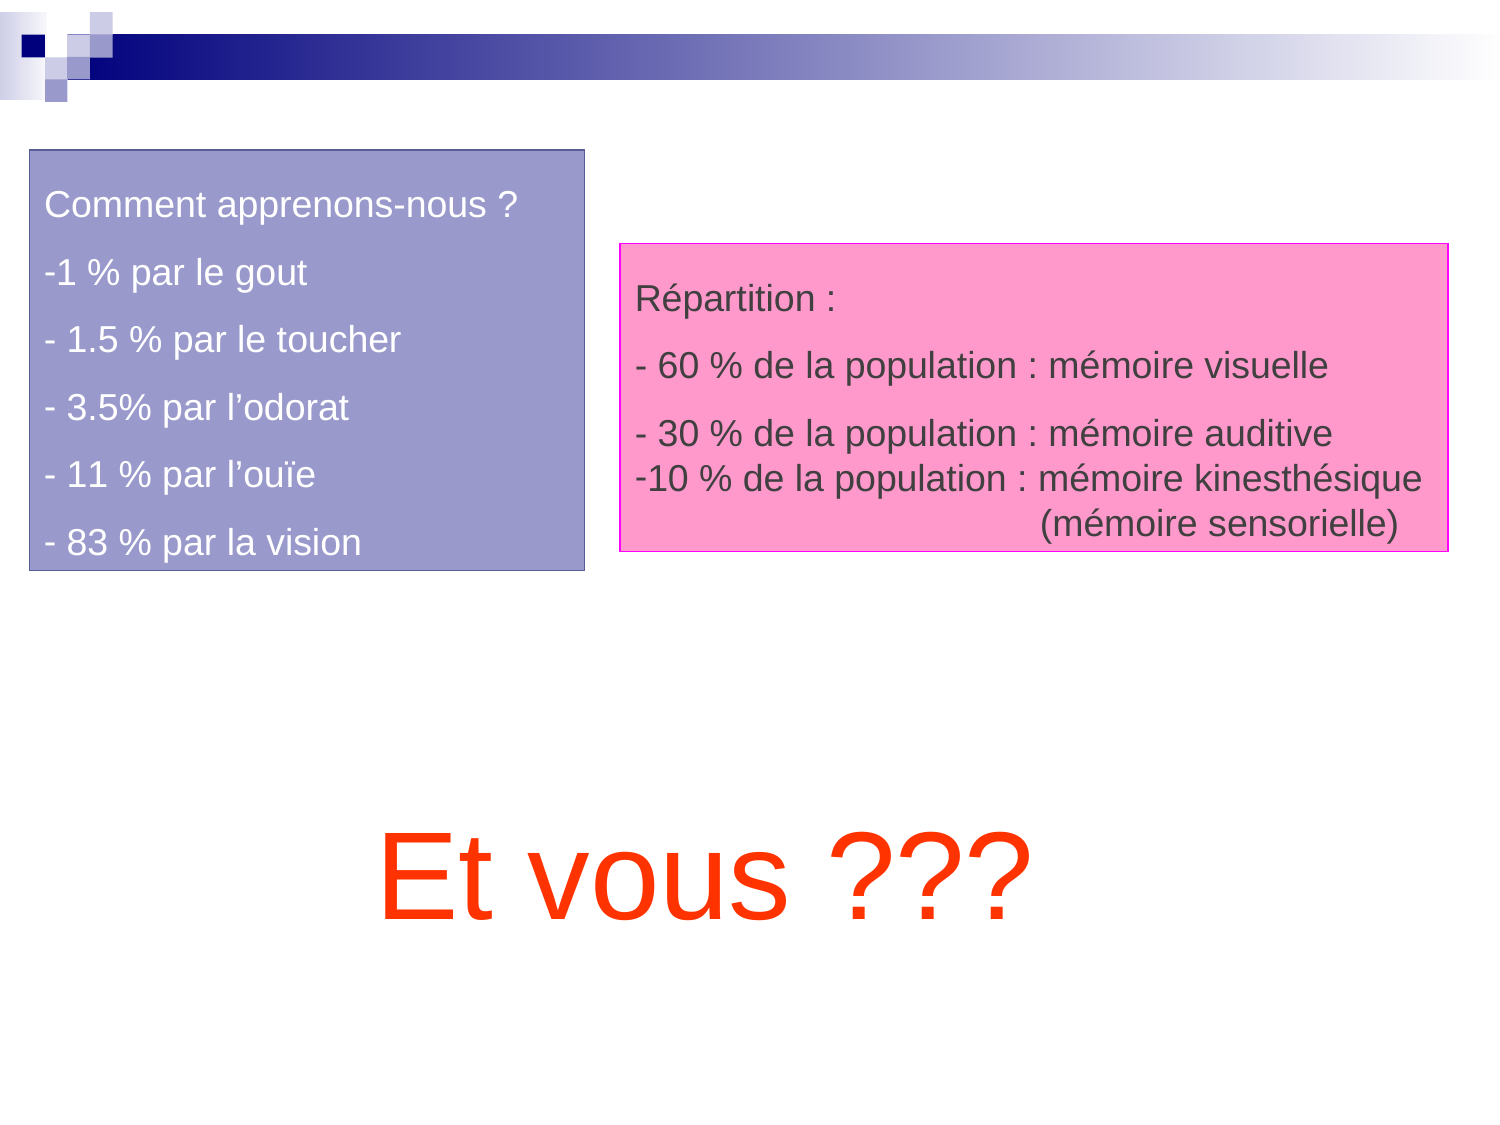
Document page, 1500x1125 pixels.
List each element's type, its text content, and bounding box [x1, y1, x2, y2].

text_box Répartition : - 60 % de la population : mémoire visuelle - 30 % de la population : mémoire auditive 10 % de la population : mémoire kinesthésique (mémoire sensorielle) [620, 243, 1449, 552]
text_box Comment apprenons-nous ? 1 % par le gout 1.5 % par le toucher 3.5% par l’odorat 11 % par l’ouïe 83 % par la vision [29, 150, 585, 571]
text_box Et vous ??? [360, 786, 1085, 953]
